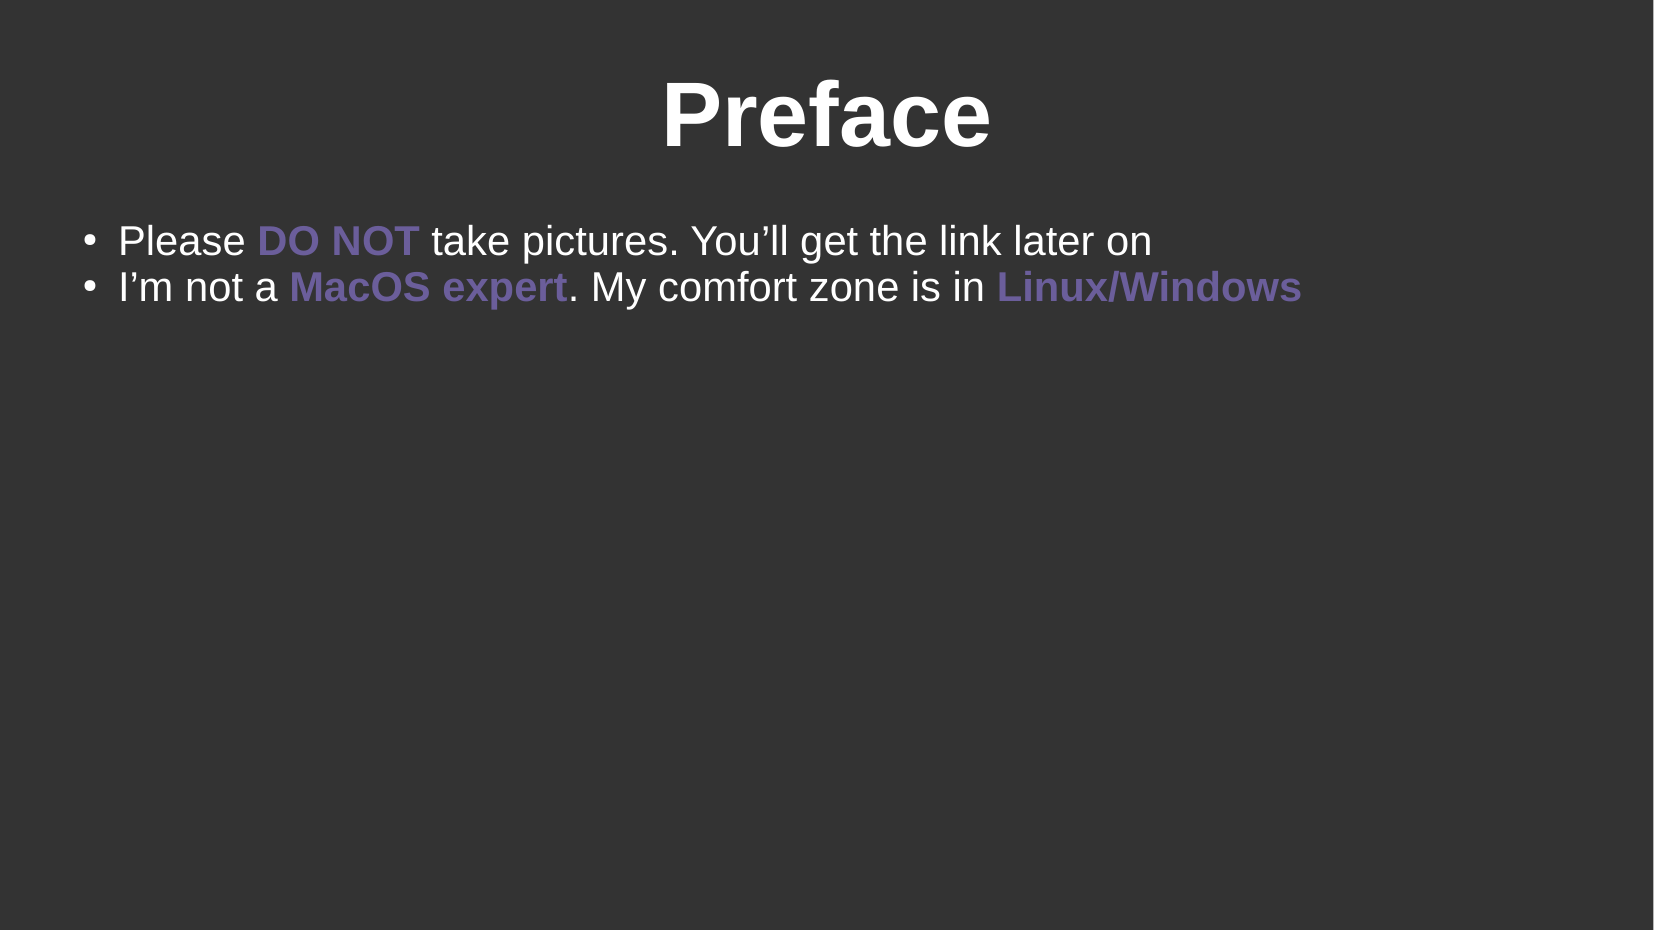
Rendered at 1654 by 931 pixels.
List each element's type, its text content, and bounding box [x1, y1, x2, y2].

text_box Please DO NOT take pictures. You’ll get the link later on I’m not a MacOS expert. My comfort zone is in Linux/Windows [82, 217, 1571, 758]
title Preface [82, 37, 1571, 193]
